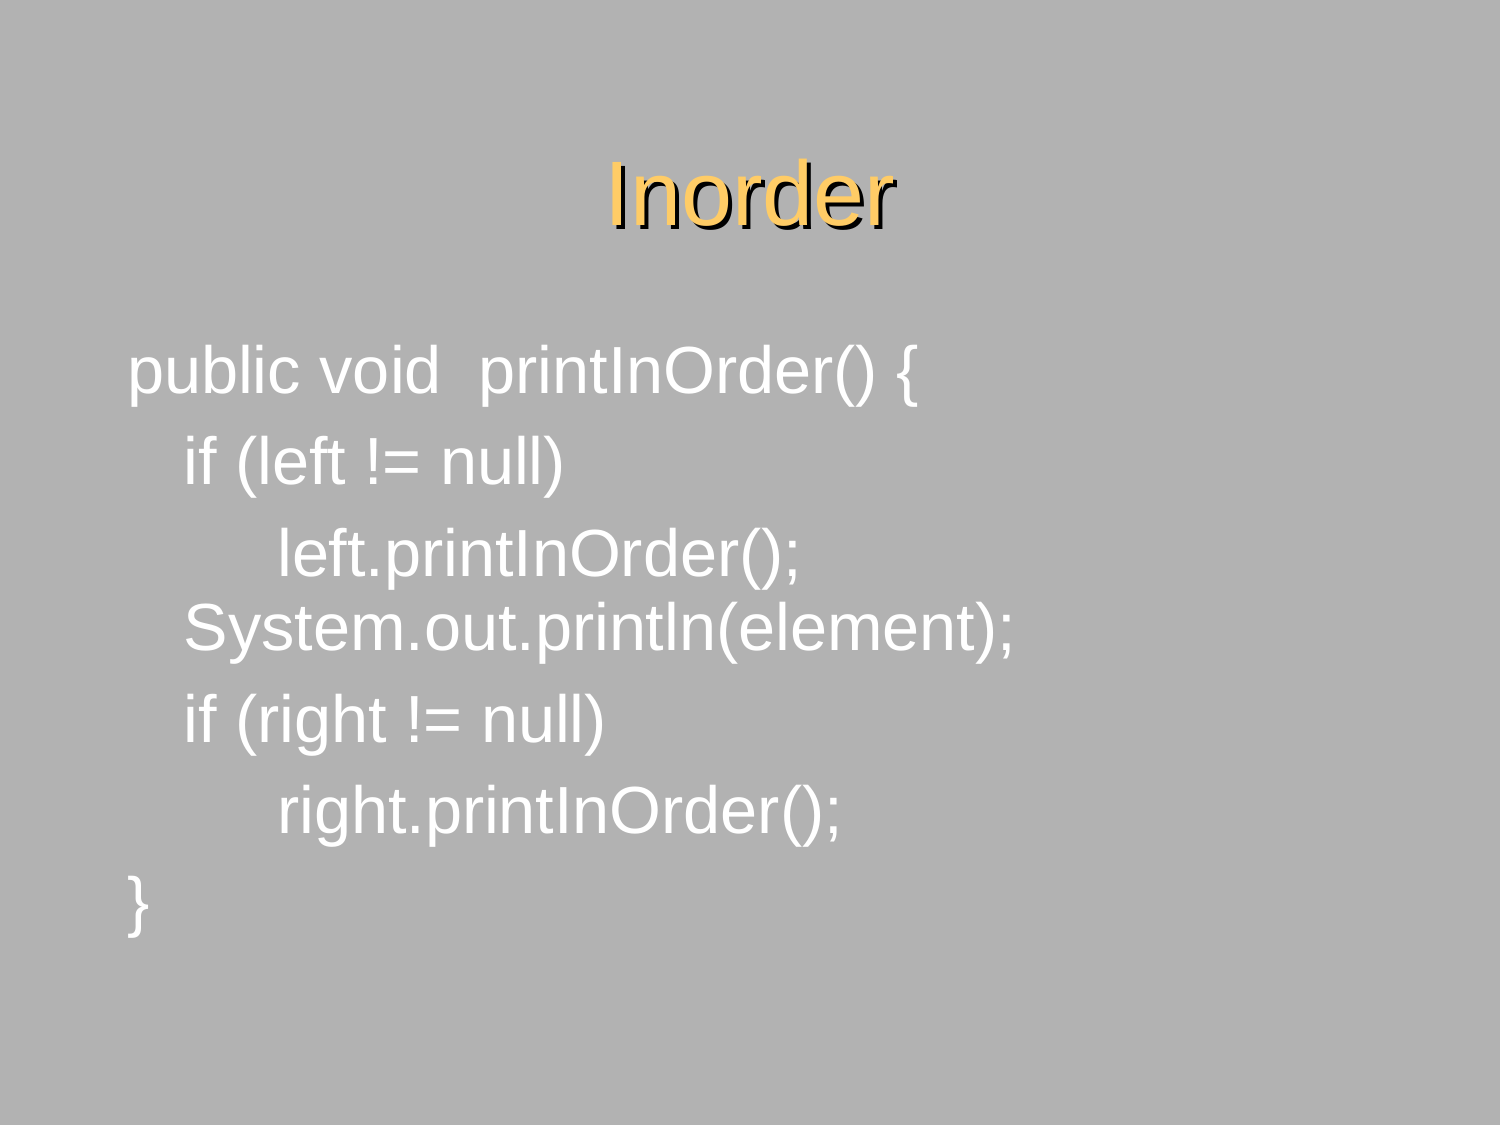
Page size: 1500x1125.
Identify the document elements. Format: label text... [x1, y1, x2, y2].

list public void printInOrder() { if (left != null) left.printInOrder(); System.out.println(element); if (right != null) right.printInOrder(); } [112, 324, 1388, 1001]
title Inorder [112, 99, 1388, 288]
